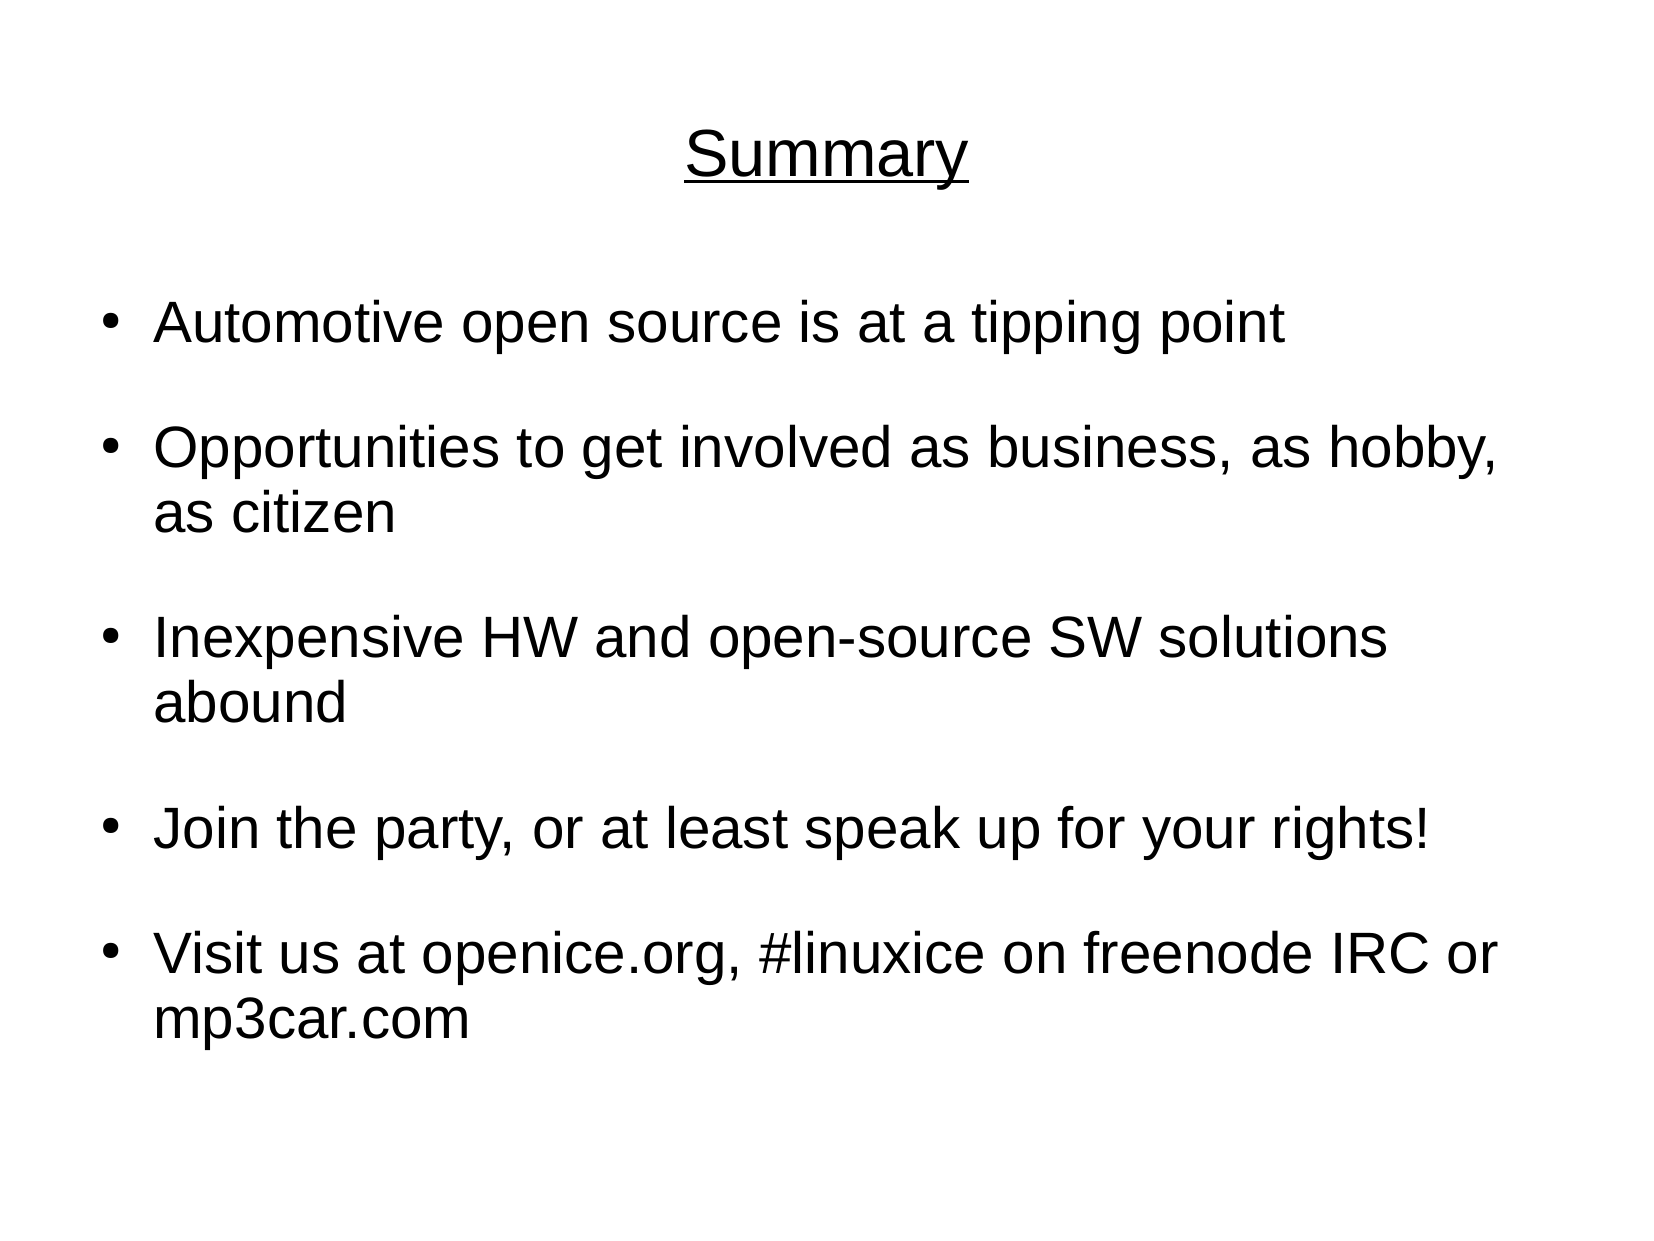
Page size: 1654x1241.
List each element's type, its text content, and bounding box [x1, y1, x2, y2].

title Summary [82, 49, 1571, 257]
list Automotive open source is at a tipping point Opportunities to get involved as business, as hobby, as citizen Inexpensive HW and open-source SW solutions abound Join the party, or at least speak up for your rights! Visit us at openice.org, #linuxice on freenode IRC or mp3car.com [82, 290, 1571, 1109]
